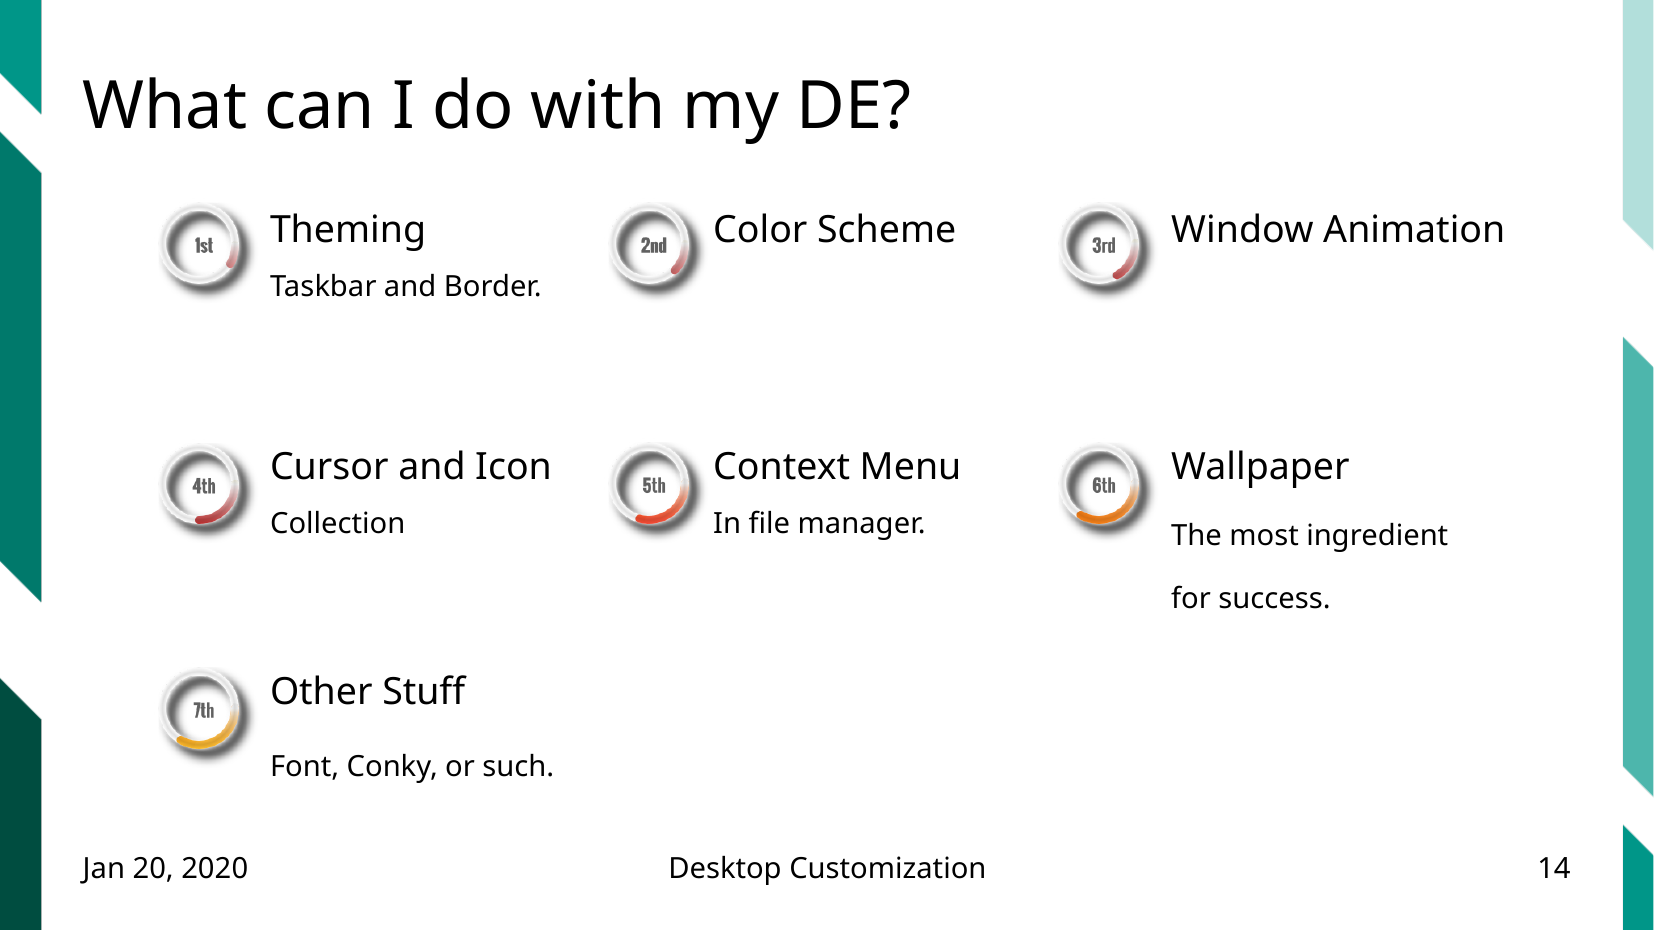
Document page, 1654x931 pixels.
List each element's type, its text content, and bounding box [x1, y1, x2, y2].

list Wallpaper The most ingredient for success. [1171, 439, 1651, 697]
list Color Scheme [713, 202, 1171, 439]
title What can I do with my DE? [82, 24, 1571, 181]
list Other Stuff Font, Conky, or such. [270, 664, 750, 922]
list Window Animation [1171, 202, 1651, 439]
list Context Menu In file manager. [713, 439, 1171, 697]
list Theming Taskbar and Border. [269, 202, 713, 439]
list Cursor and Icon Collection [269, 439, 713, 697]
picture [0, 0, 1654, 930]
